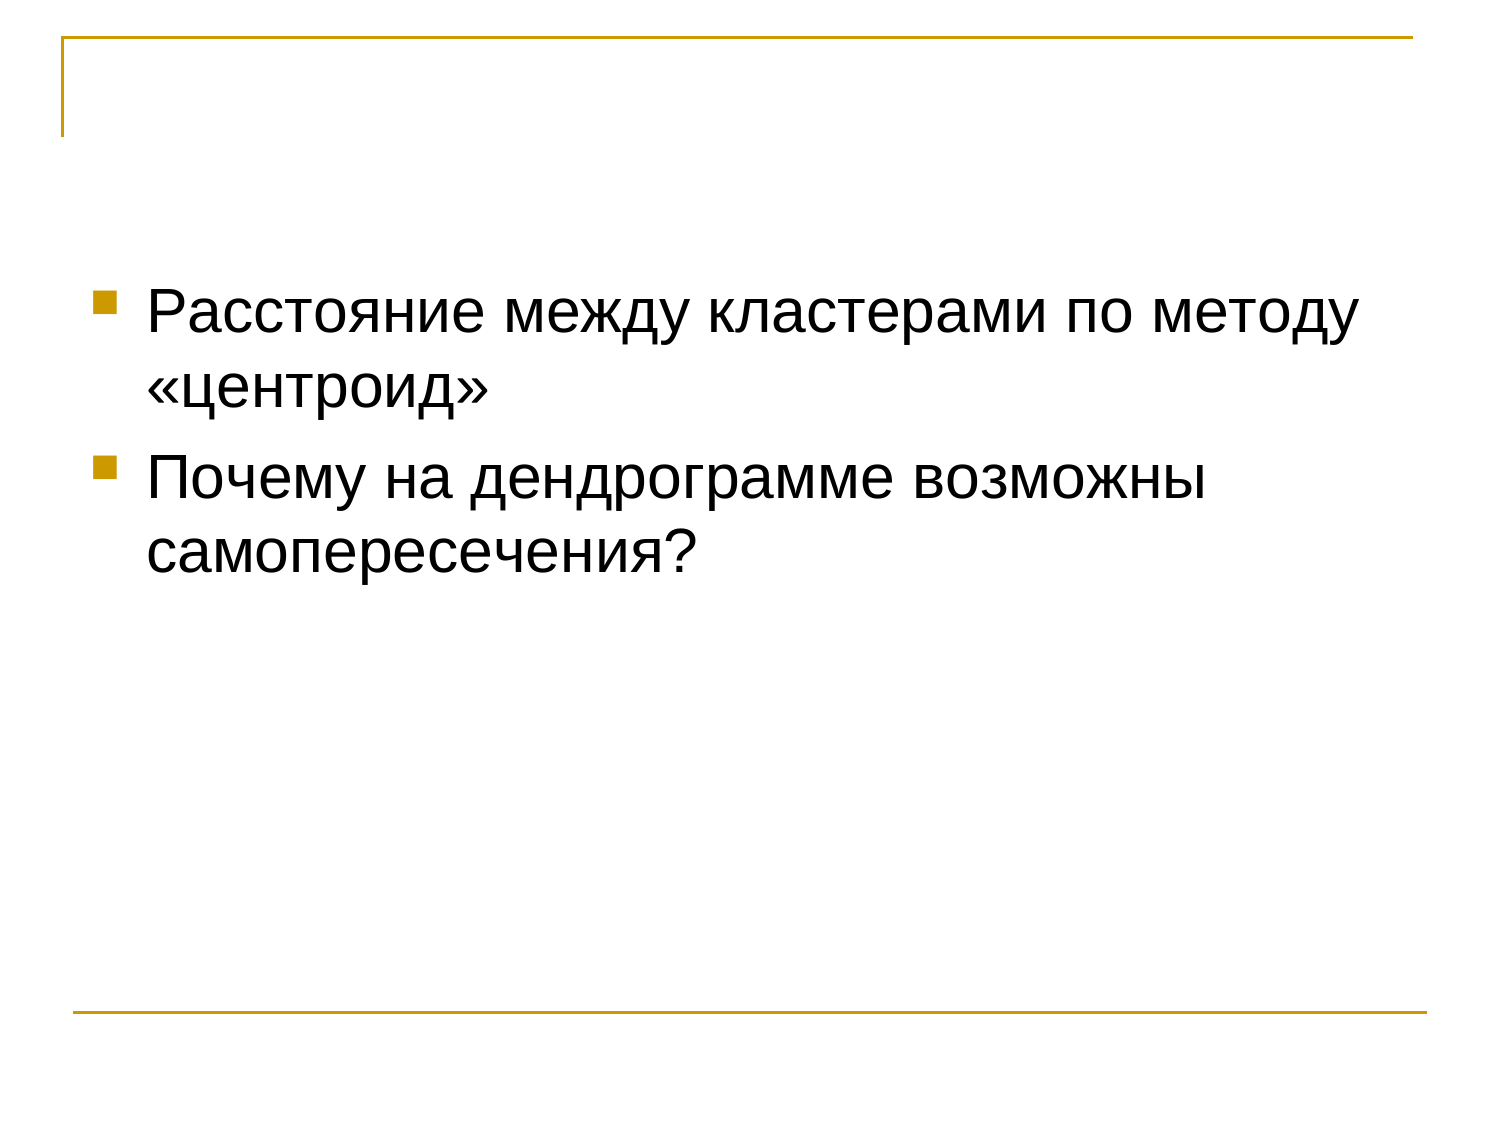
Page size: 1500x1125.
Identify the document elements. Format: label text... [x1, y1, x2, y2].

list Расстояние между кластерами по методу «центроид» Почему на дендрограмме возможны самопересечения? [75, 262, 1426, 1006]
